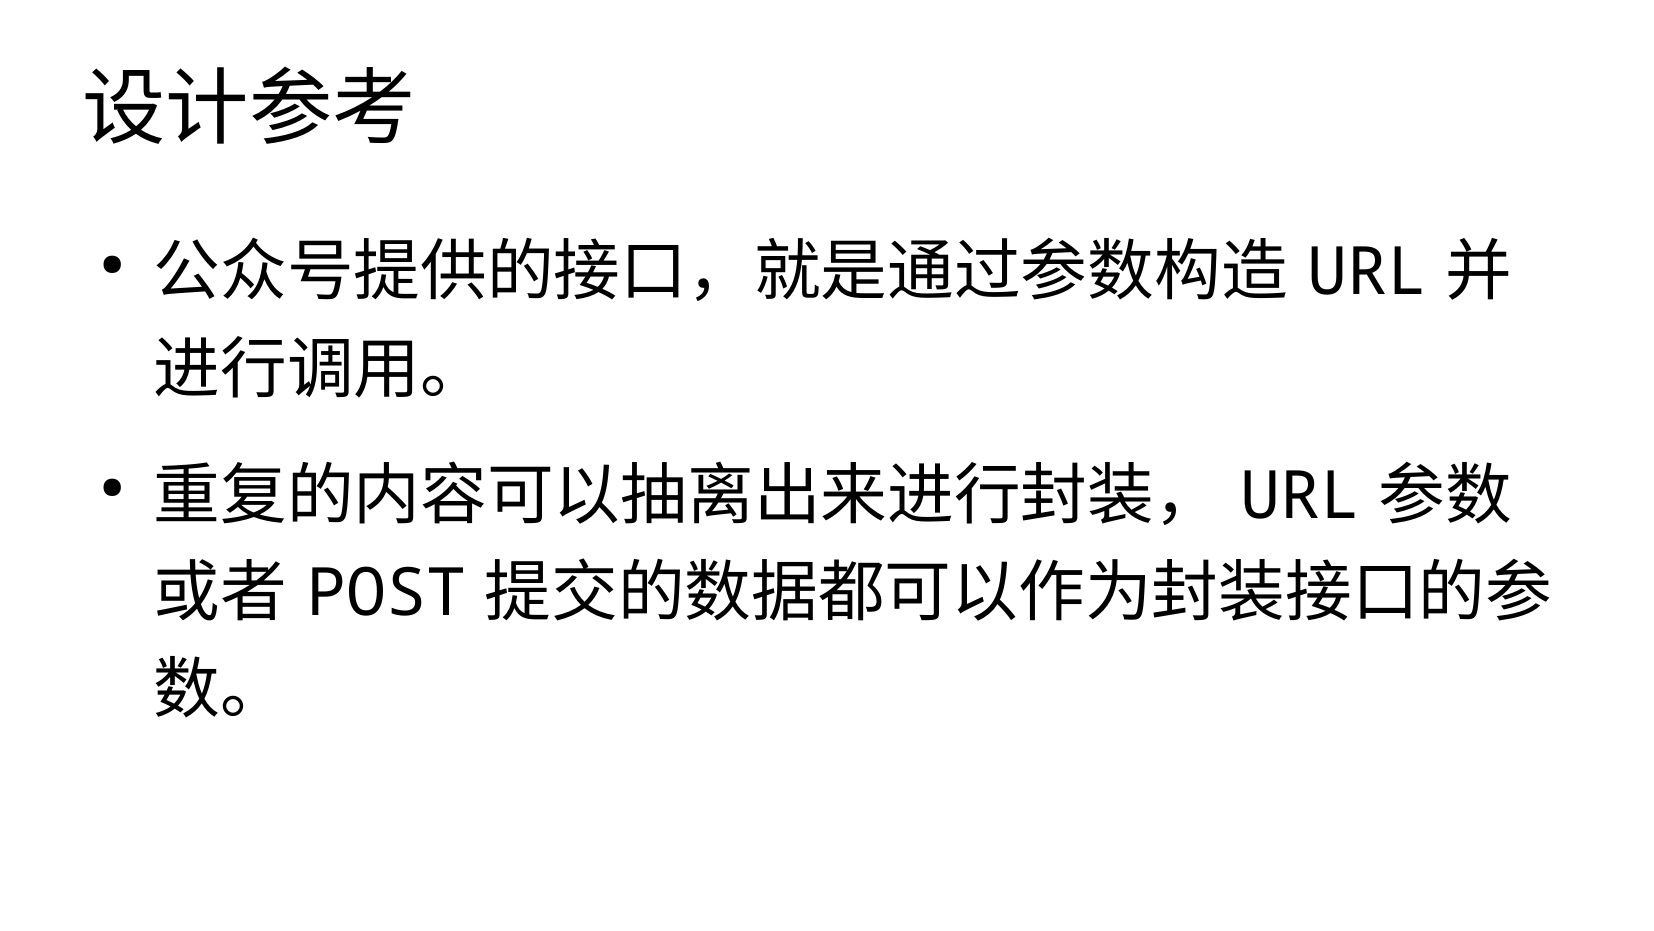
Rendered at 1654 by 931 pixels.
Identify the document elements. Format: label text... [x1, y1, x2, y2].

list 公众号提供的接口，就是通过参数构造URL并进行调用。 重复的内容可以抽离出来进行封装，URL参数或者POST提交的数据都可以作为封装接口的参数。 [82, 217, 1571, 758]
title 设计参考 [82, 37, 1571, 166]
